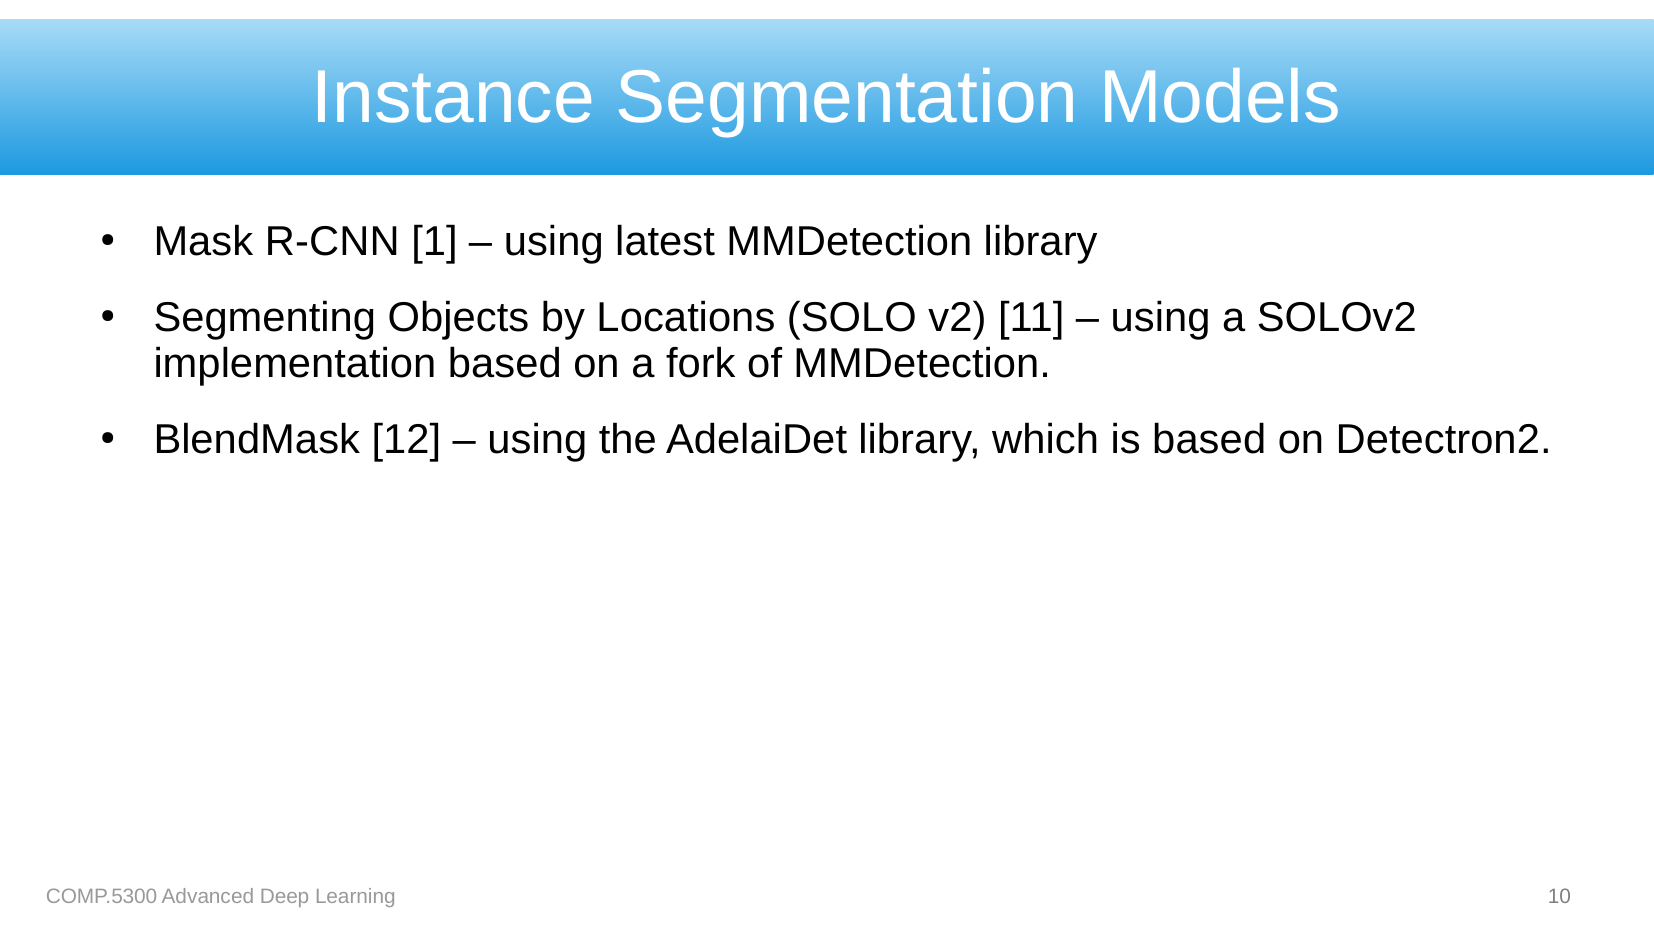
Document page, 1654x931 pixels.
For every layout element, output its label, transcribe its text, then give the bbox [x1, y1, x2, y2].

list Mask R-CNN [1] – using latest MMDetection library Segmenting Objects by Locations (SOLO v2) [11] – using a SOLOv2 implementation based on a fork of MMDetection. BlendMask [12] – using the AdelaiDet library, which is based on Detectron2. [82, 217, 1571, 758]
title Instance Segmentation Models [0, 19, 1654, 175]
